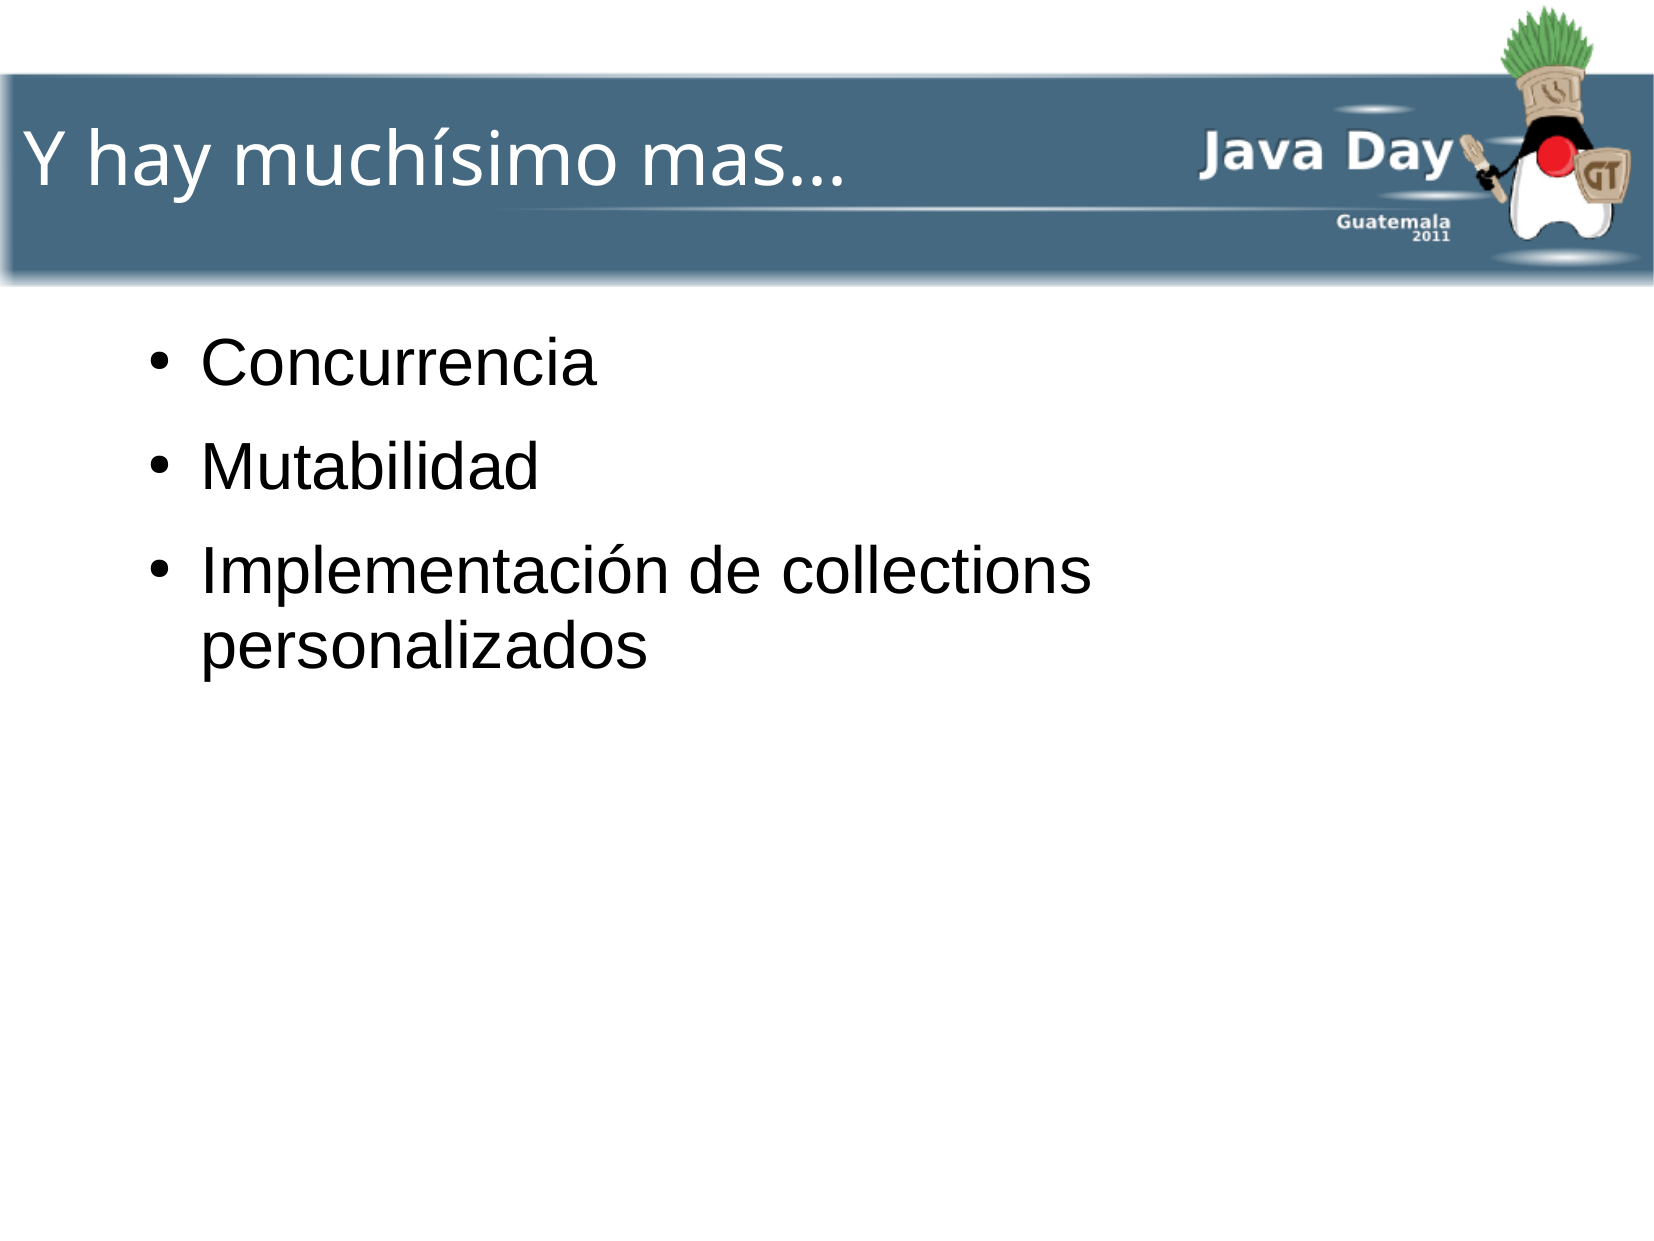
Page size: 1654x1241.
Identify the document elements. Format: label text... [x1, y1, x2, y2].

title Y hay muchísimo mas... [23, 52, 1512, 260]
picture [0, 3, 1654, 287]
list Concurrencia Mutabilidad Implementación de collections personalizados [129, 324, 1489, 1231]
